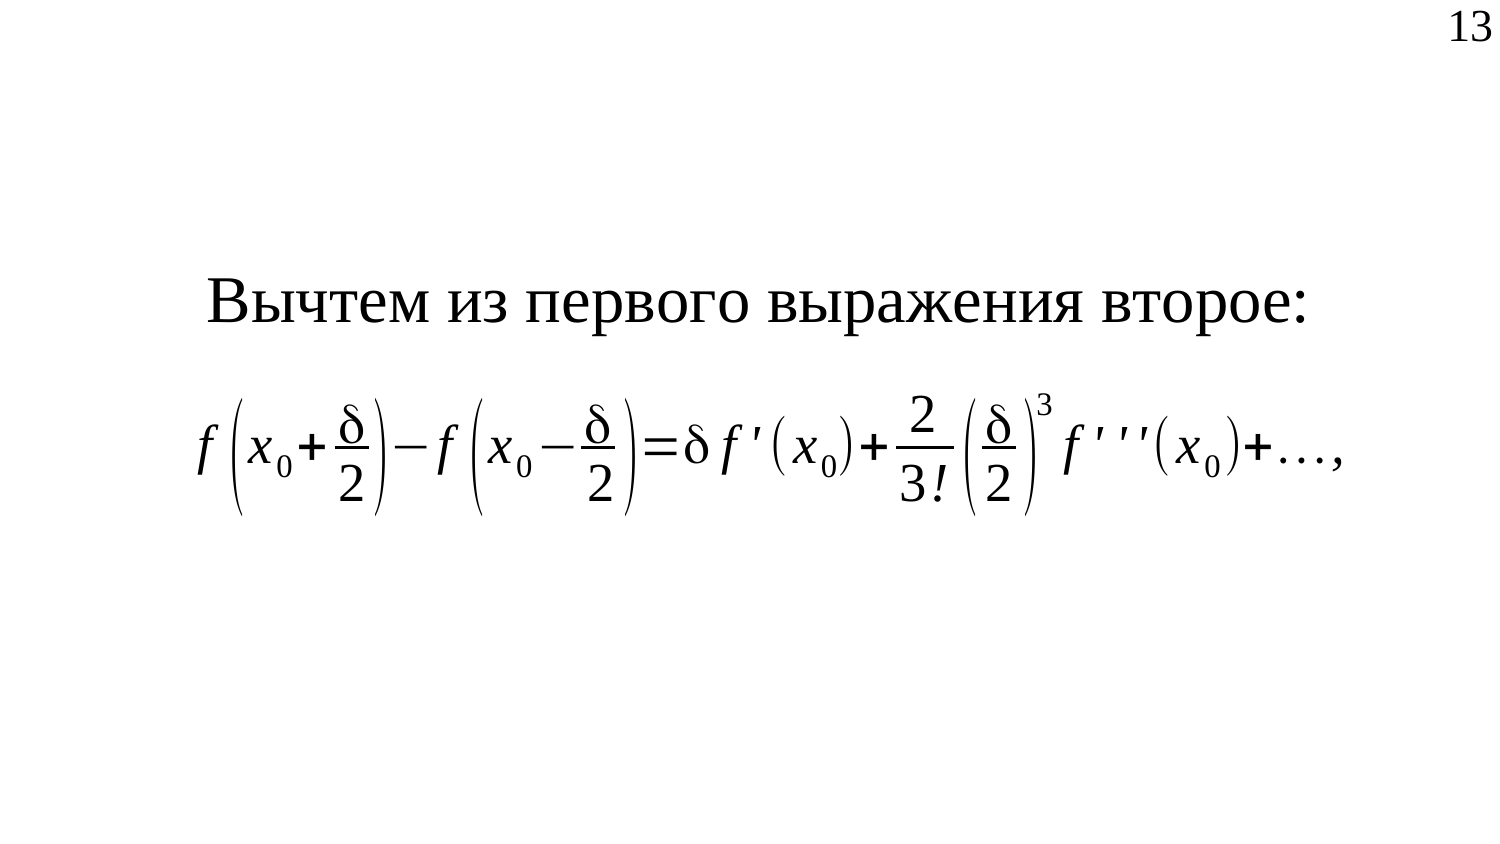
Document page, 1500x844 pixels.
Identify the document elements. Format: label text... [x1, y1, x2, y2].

text_box Вычтем из первого выражения второе: [191, 248, 1331, 371]
chart [183, 384, 1359, 520]
